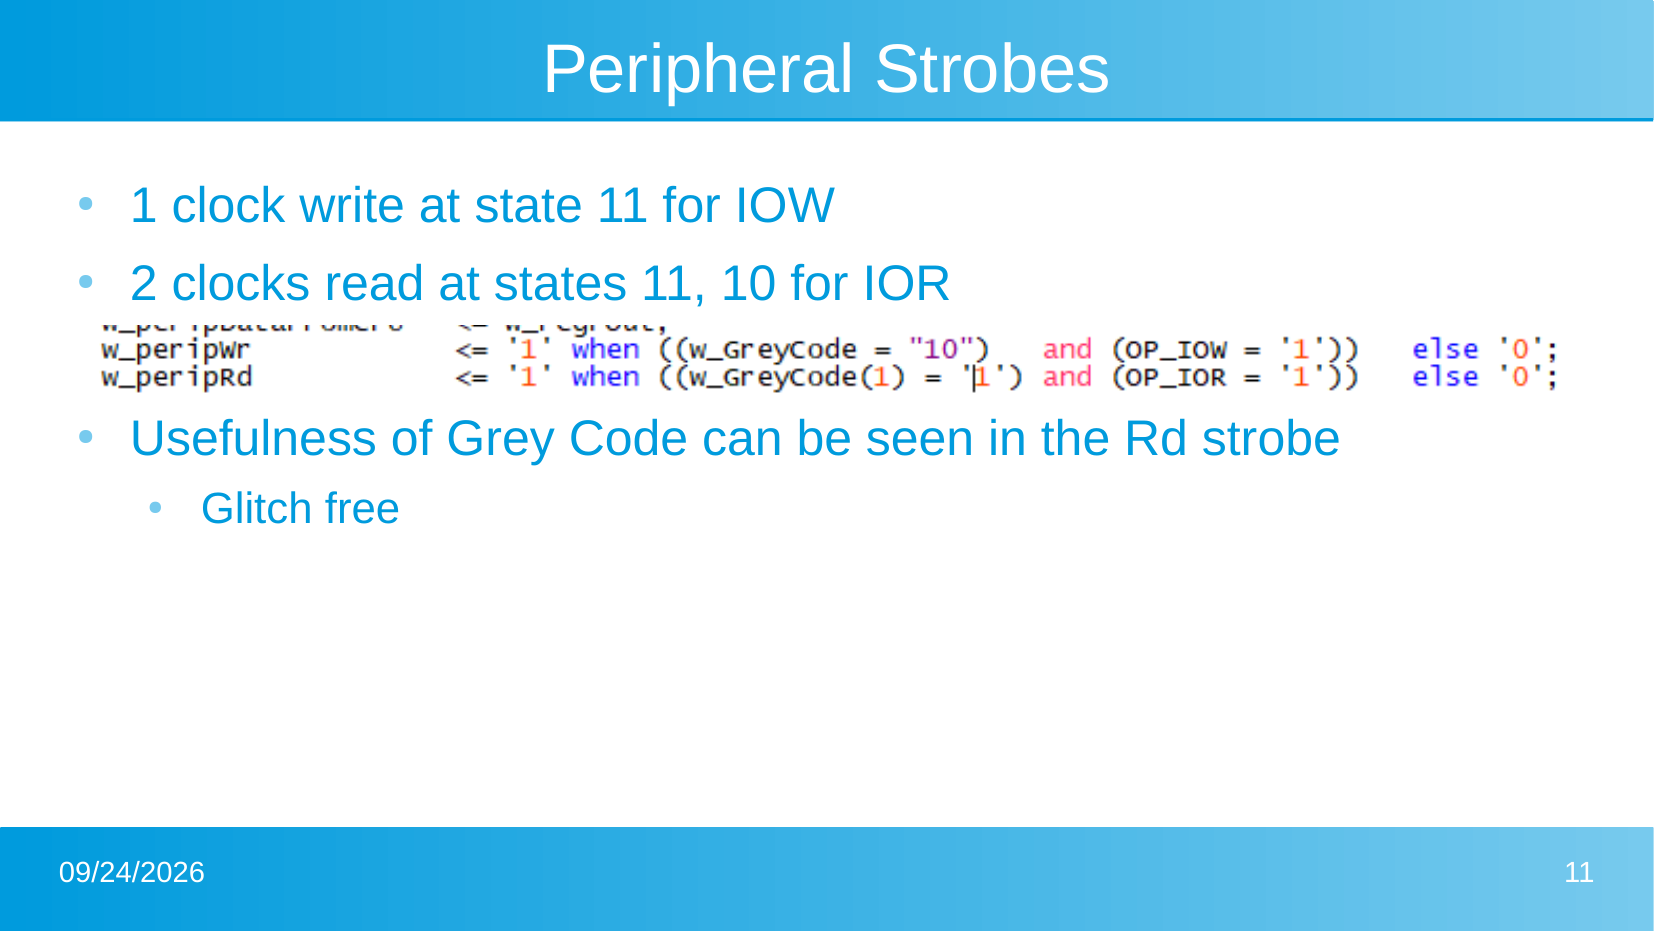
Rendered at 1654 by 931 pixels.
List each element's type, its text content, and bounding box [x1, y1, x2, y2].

picture [75, 325, 1576, 416]
list 1 clock write at state 11 for IOW 2 clocks read at states 11, 10 for IOR Usefulness of Grey Code can be seen in the Rd strobe Glitch free [59, 177, 1595, 338]
title Peripheral Strobes [59, 29, 1595, 108]
